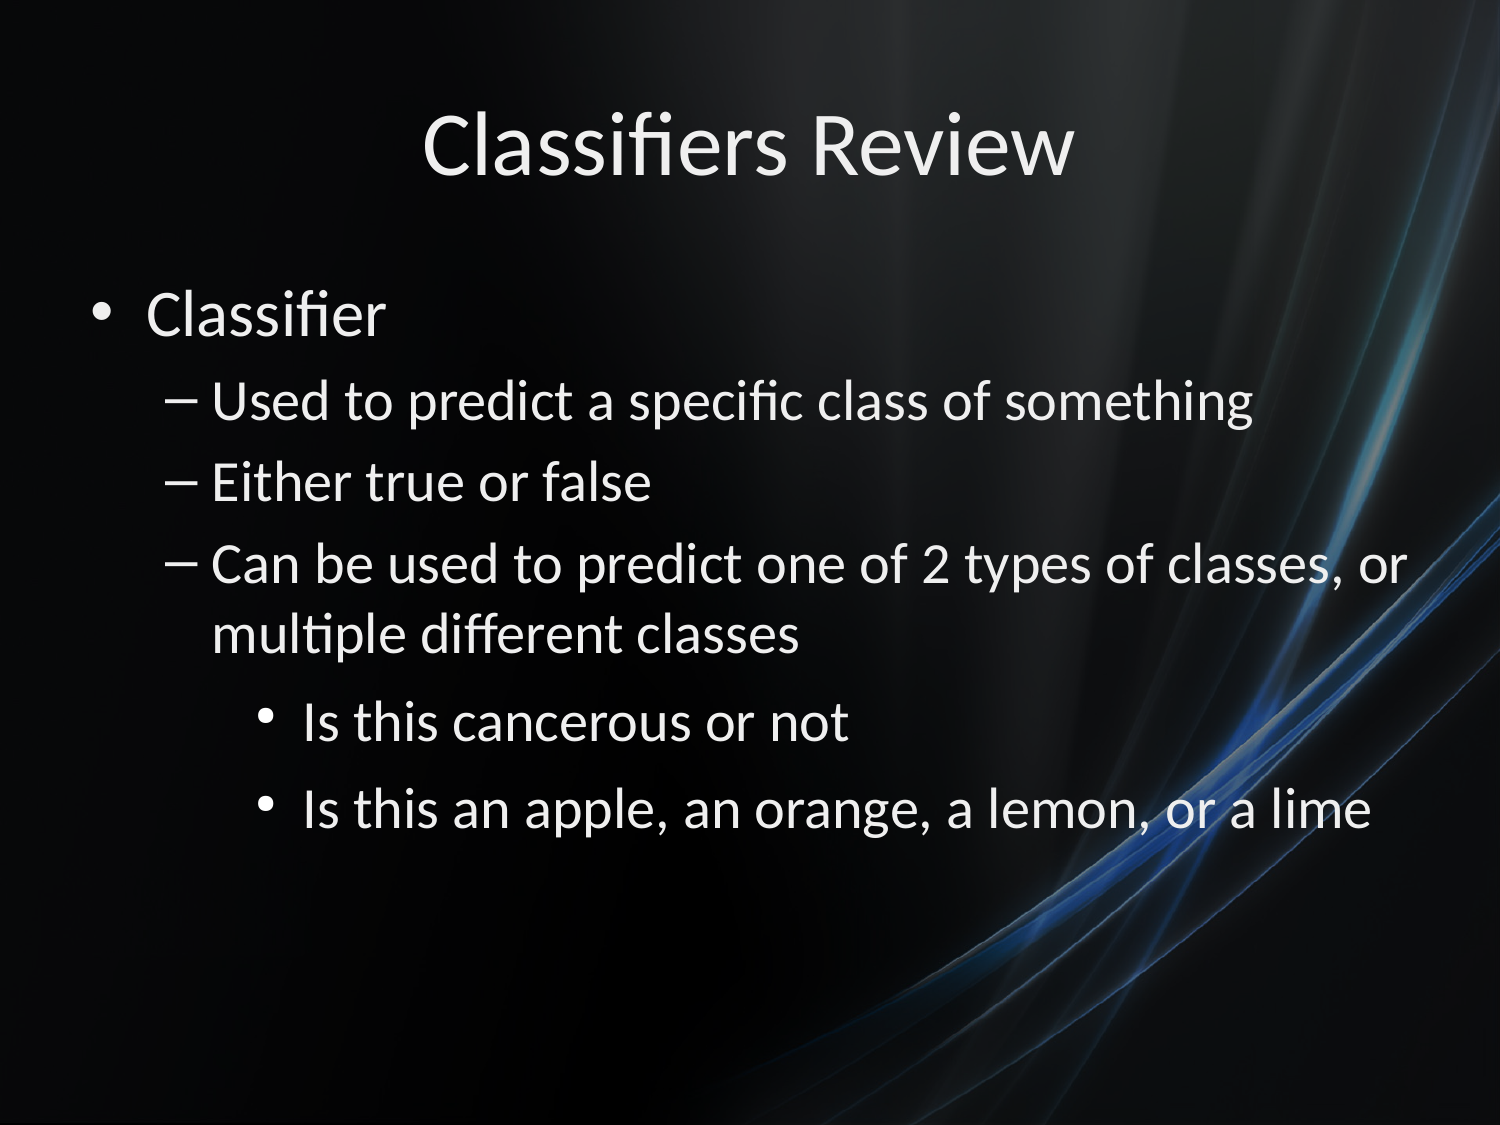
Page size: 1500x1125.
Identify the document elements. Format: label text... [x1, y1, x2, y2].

title Classifiers Review [75, 45, 1425, 233]
list Classifier Used to predict a specific class of something Either true or false Can be used to predict one of 2 types of classes, or multiple different classes Is this cancerous or not Is this an apple, an orange, a lemon, or a lime [75, 262, 1425, 1005]
picture [0, 0, 1500, 1125]
